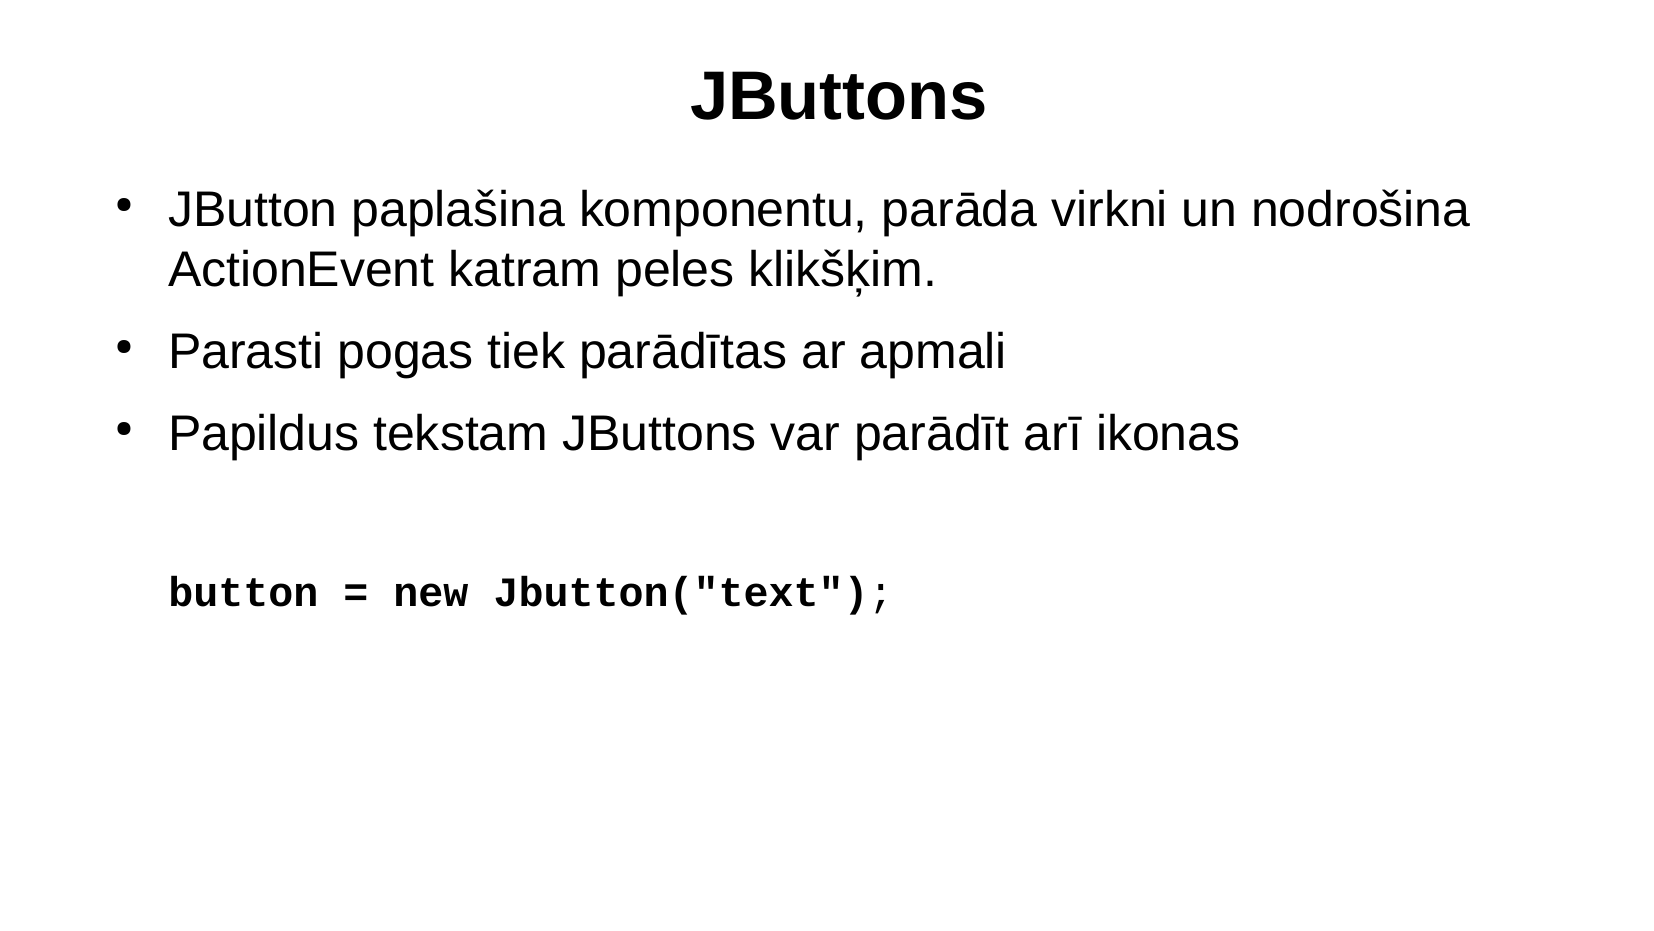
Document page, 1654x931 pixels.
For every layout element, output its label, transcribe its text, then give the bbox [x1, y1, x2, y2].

title JButtons [82, 37, 1571, 147]
list JButton paplašina komponentu, parāda virkni un nodrošina ActionEvent katram peles klikšķim. Parasti pogas tiek parādītas ar apmali Papildus tekstam JButtons var parādīt arī ikonas button = new Jbutton("text"); [82, 168, 1538, 889]
